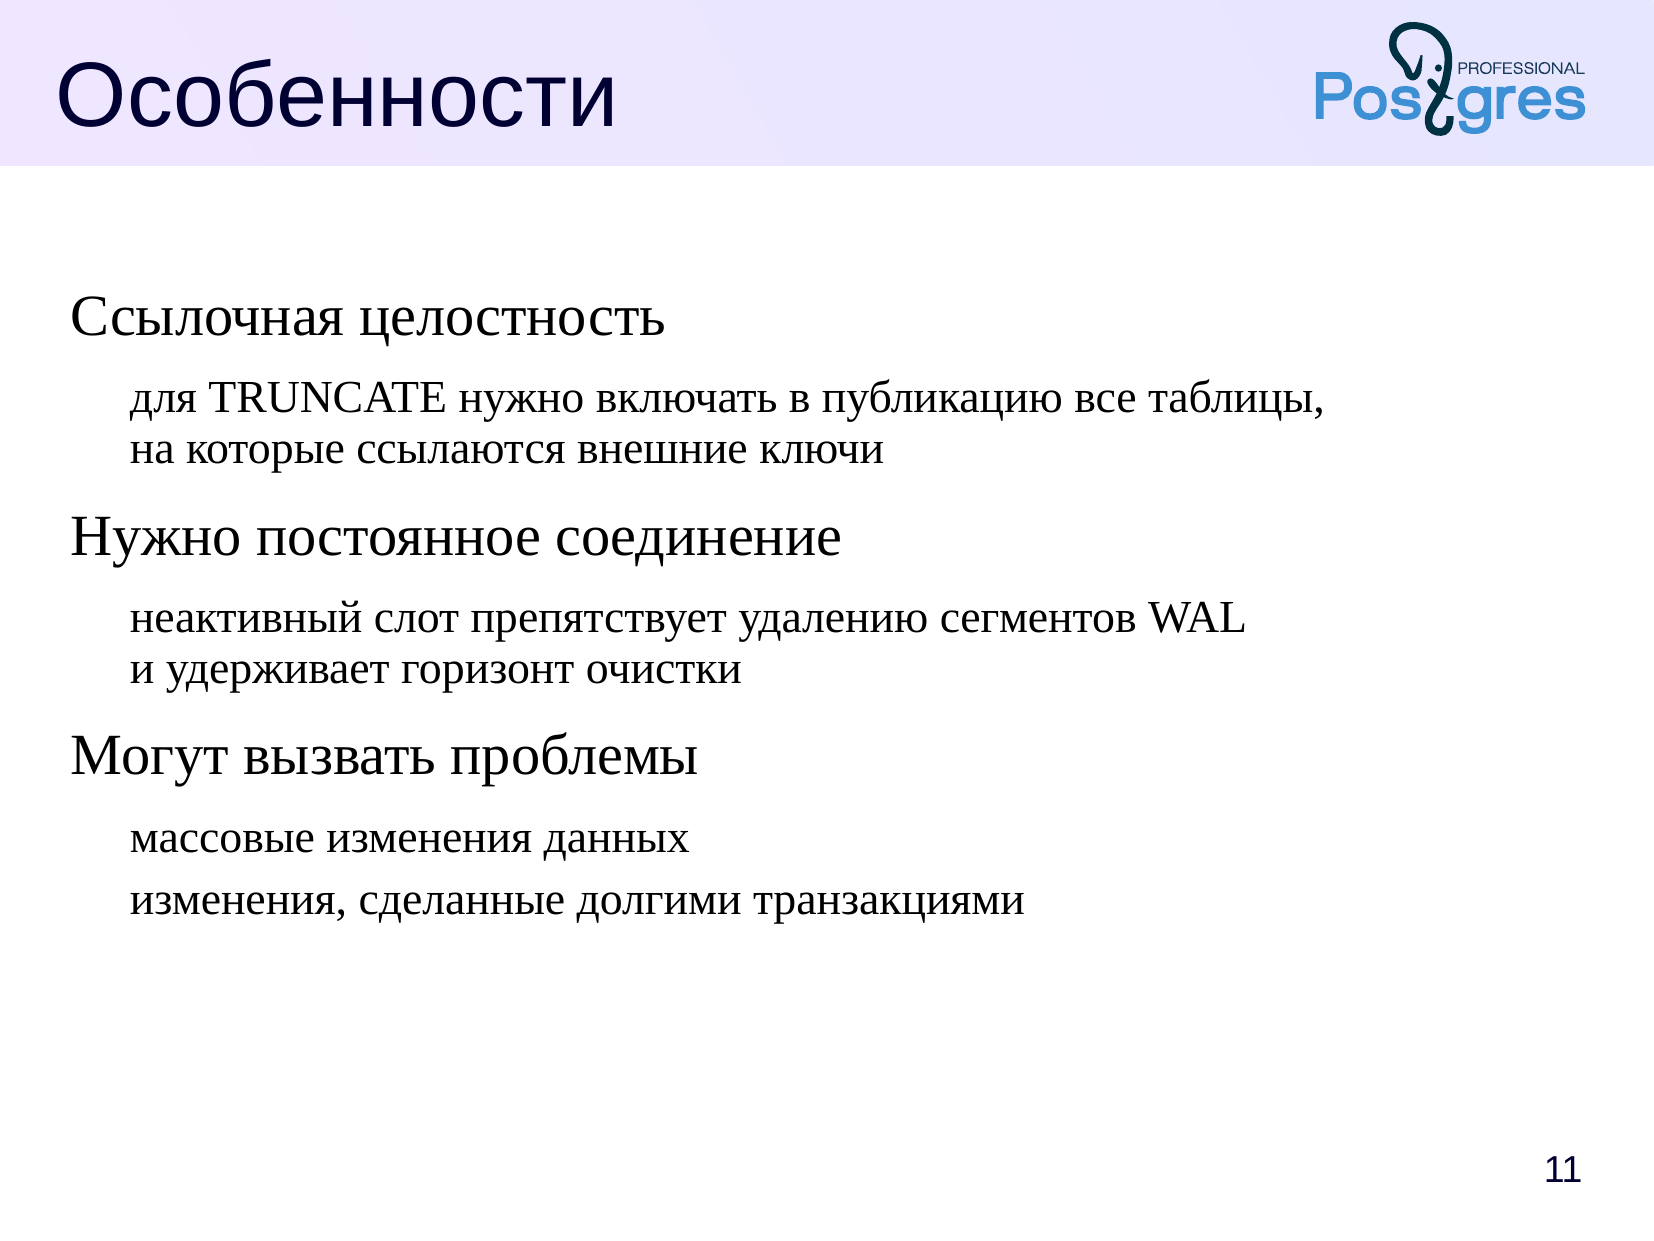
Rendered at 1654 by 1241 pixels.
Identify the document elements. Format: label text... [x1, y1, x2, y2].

list Ссылочная целостность для TRUNCATE нужно включать в публикацию все таблицы, на которые ссылаются внешние ключи Нужно постоянное соединение неактивный слот препятствует удалению сегментов WAL и удерживает горизонт очистки Могут вызвать проблемы массовые изменения данных изменения, сделанные долгими транзакциями [70, 283, 1583, 1134]
title Особенности [55, 43, 1276, 249]
